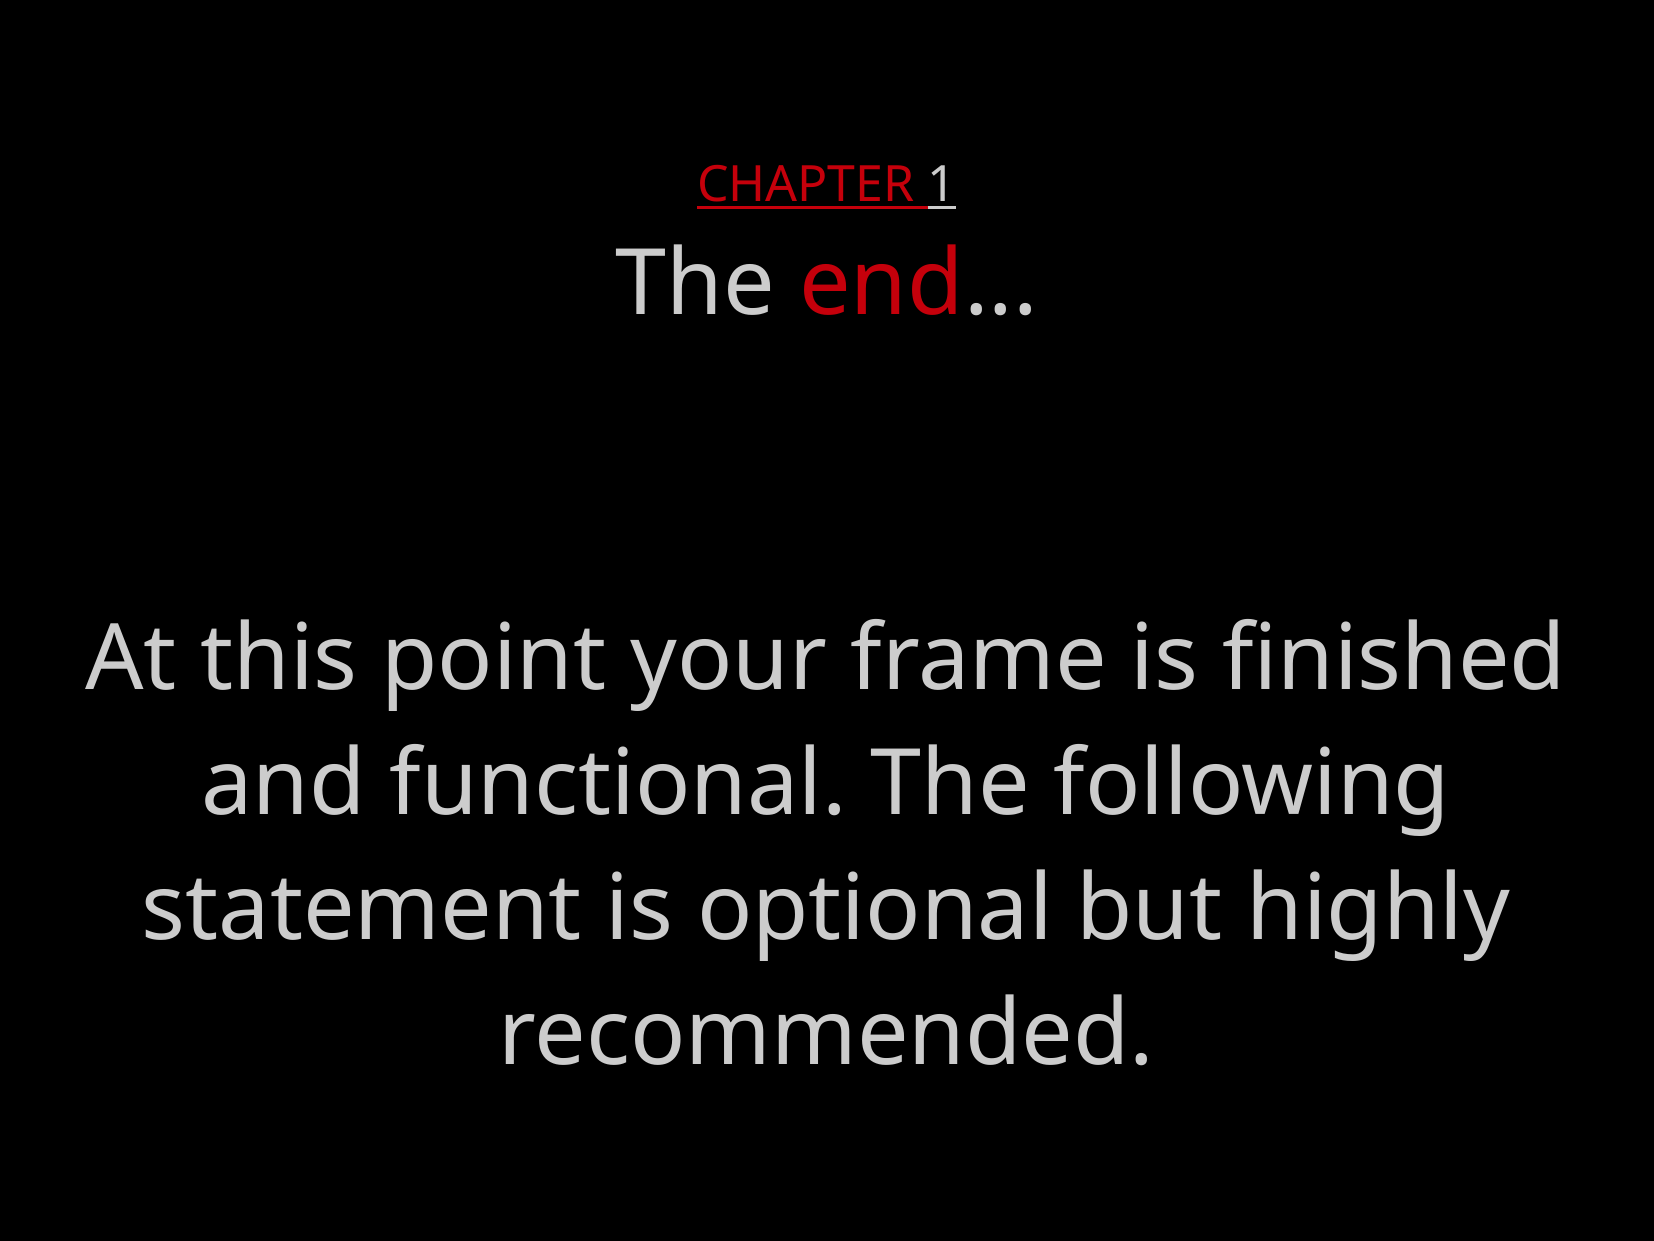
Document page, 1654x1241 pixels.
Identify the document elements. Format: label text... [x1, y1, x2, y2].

title CHAPTER 1 The end... At this point your frame is finished and functional. The following statement is optional but highly recommended. [0, 0, 1654, 1241]
